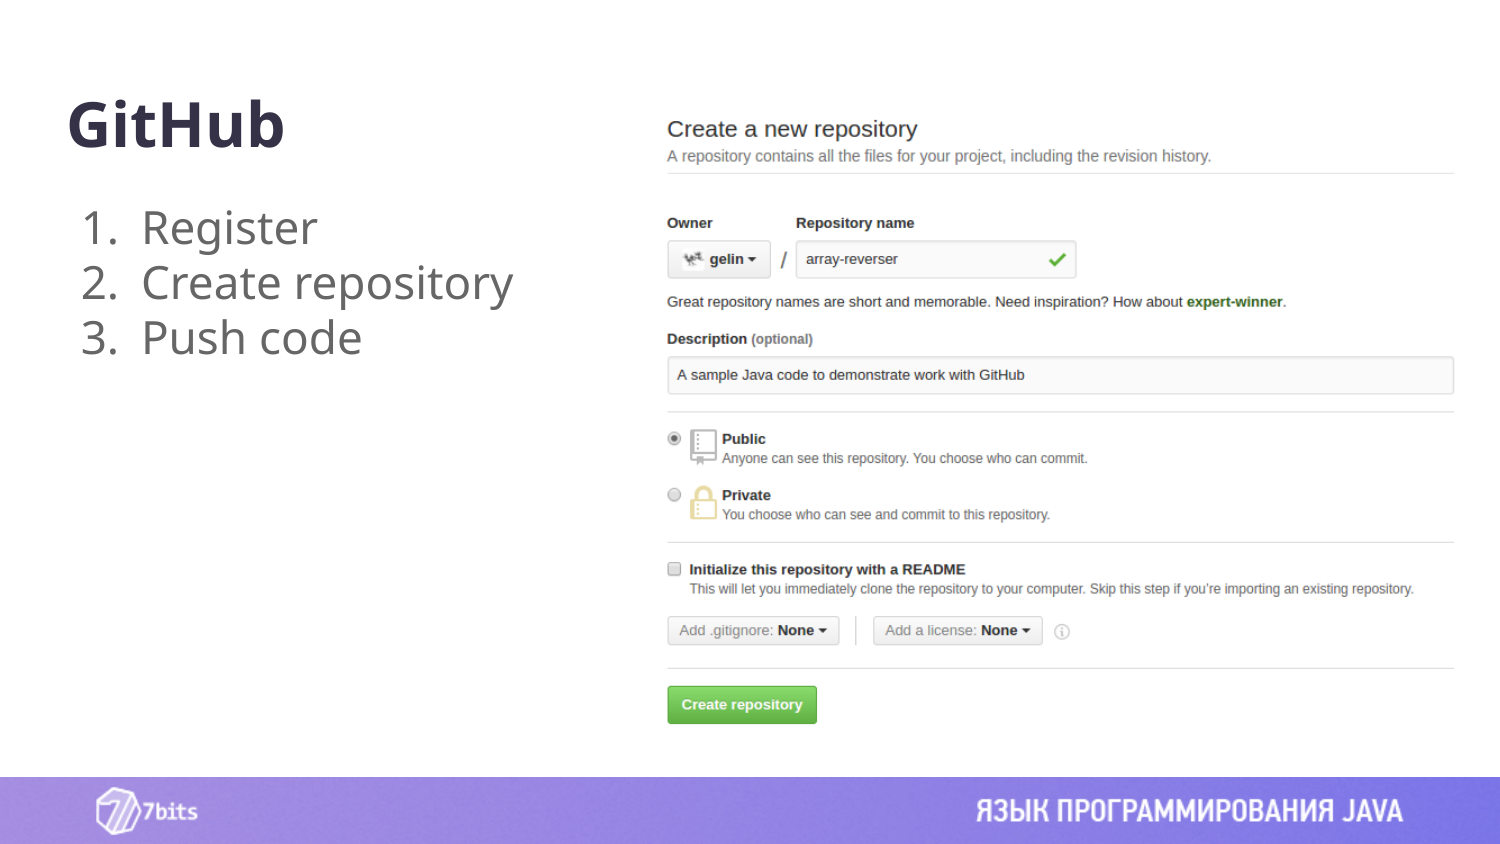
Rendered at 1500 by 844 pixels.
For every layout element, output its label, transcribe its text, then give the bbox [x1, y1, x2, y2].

list Register Create repository Push code [51, 184, 1449, 745]
picture [662, 111, 1461, 732]
picture [0, 777, 1500, 844]
title GitHub [51, 69, 1449, 164]
